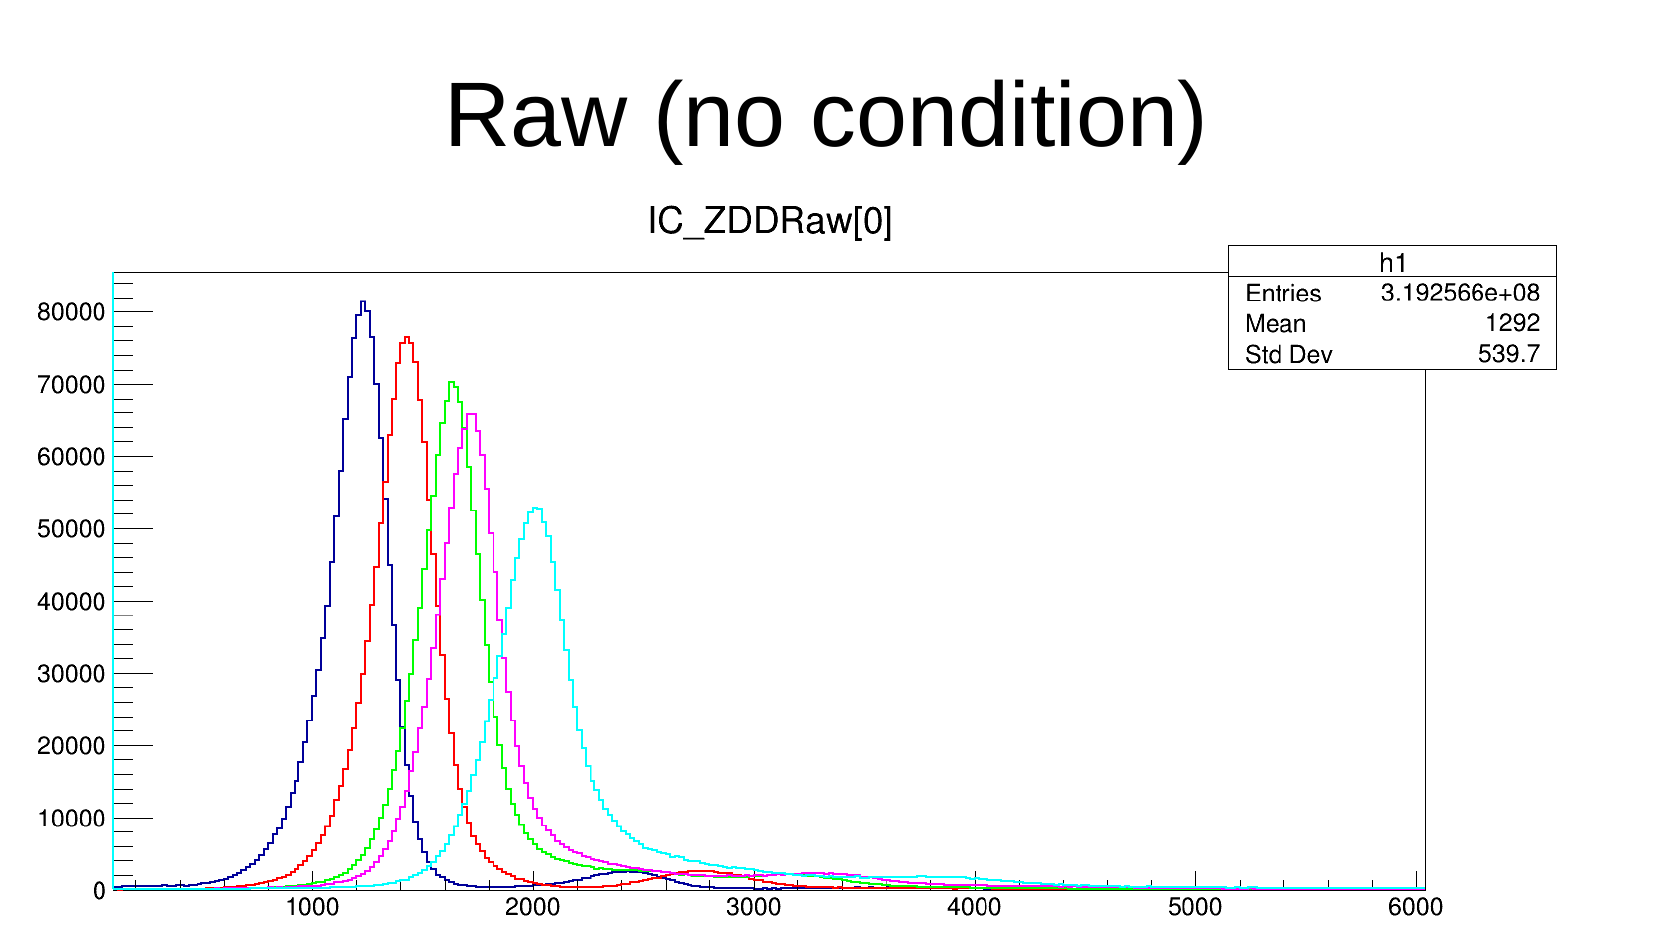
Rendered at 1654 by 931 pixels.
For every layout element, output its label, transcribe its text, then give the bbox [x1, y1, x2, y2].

title Raw (no condition) [82, 37, 1571, 193]
picture [1, 195, 1576, 931]
